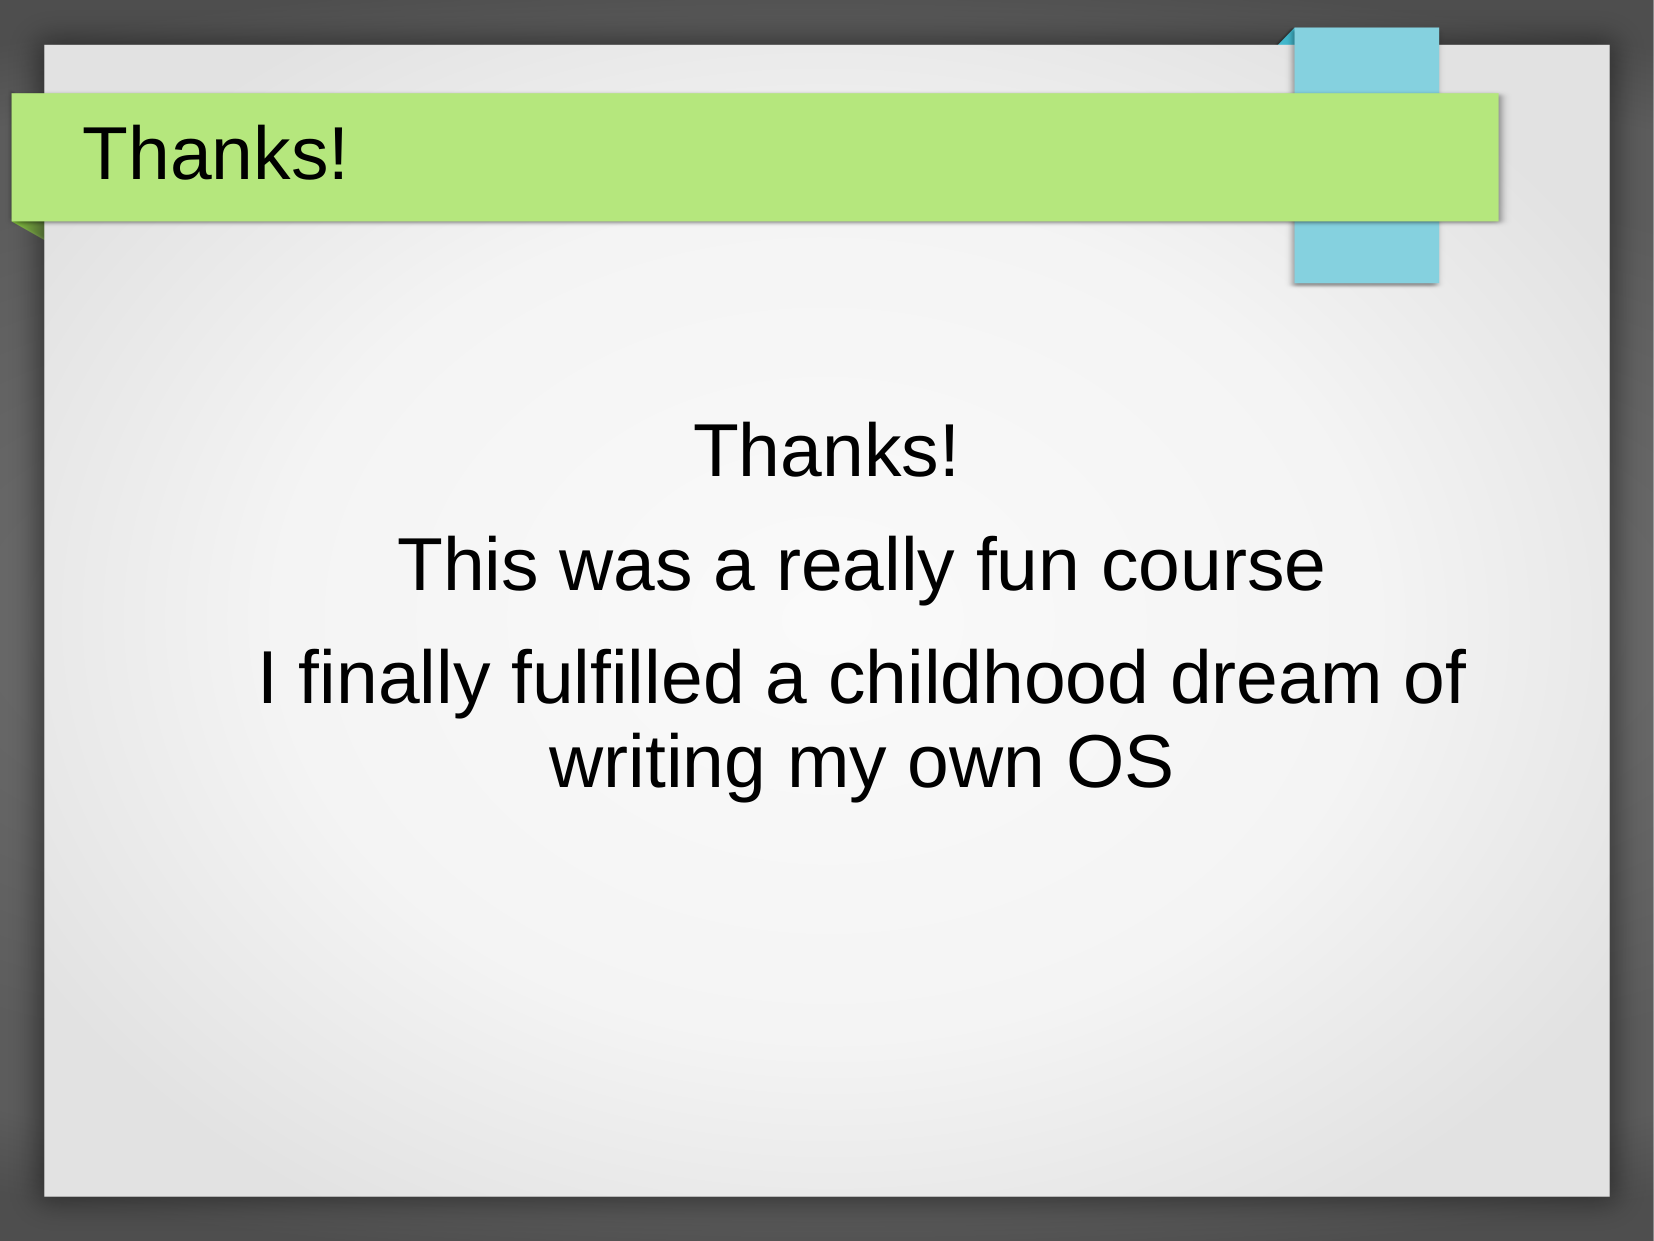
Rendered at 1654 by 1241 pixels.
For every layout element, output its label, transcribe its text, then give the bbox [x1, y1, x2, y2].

picture [0, 0, 1654, 1241]
title Thanks! [82, 94, 1264, 213]
list Thanks! This was a really fun course I finally fulfilled a childhood dream of writing my own OS [82, 295, 1571, 1015]
